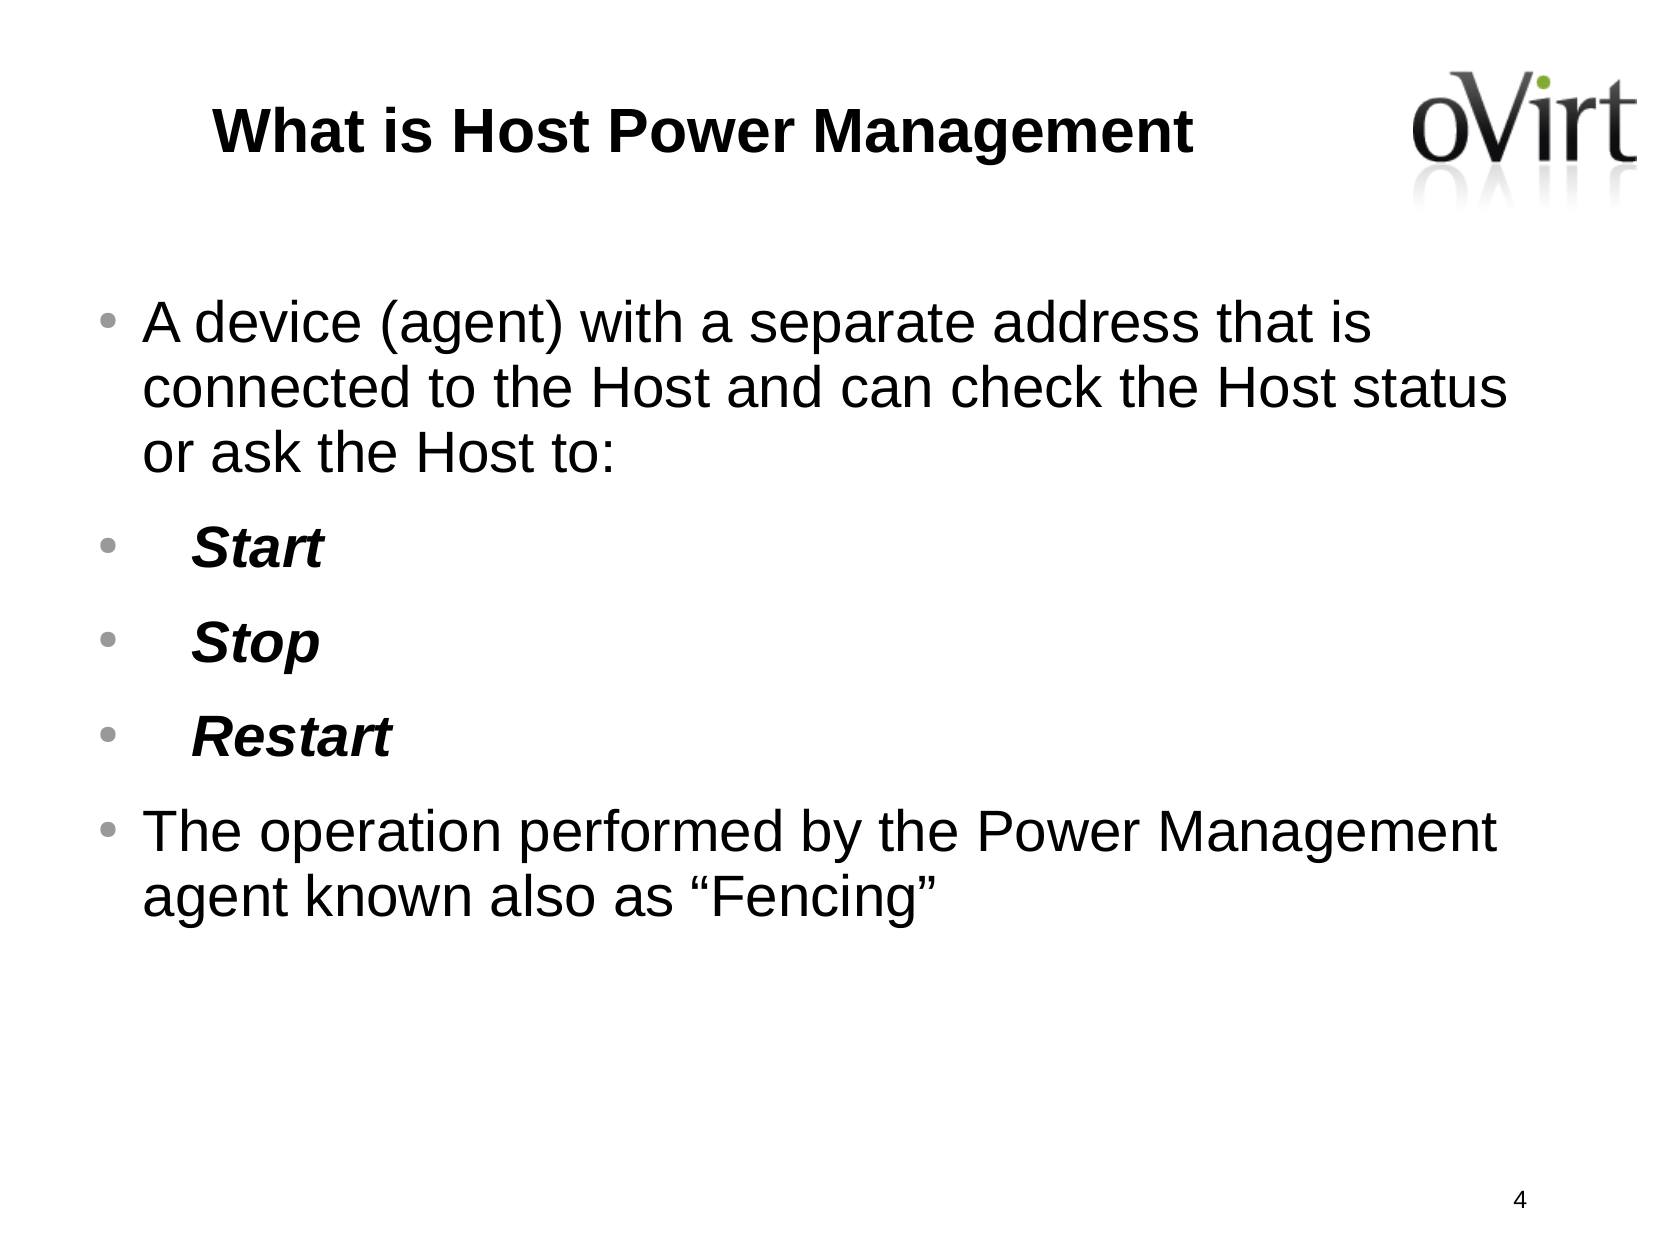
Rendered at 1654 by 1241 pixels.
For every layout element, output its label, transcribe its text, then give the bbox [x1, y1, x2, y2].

picture [1413, 63, 1637, 212]
list A device (agent) with a separate address that is connected to the Host and can check the Host status or ask the Host to: Start Stop Restart The operation performed by the Power Management agent known also as “Fencing” [82, 290, 1571, 995]
title What is Host Power Management [82, 37, 1303, 226]
